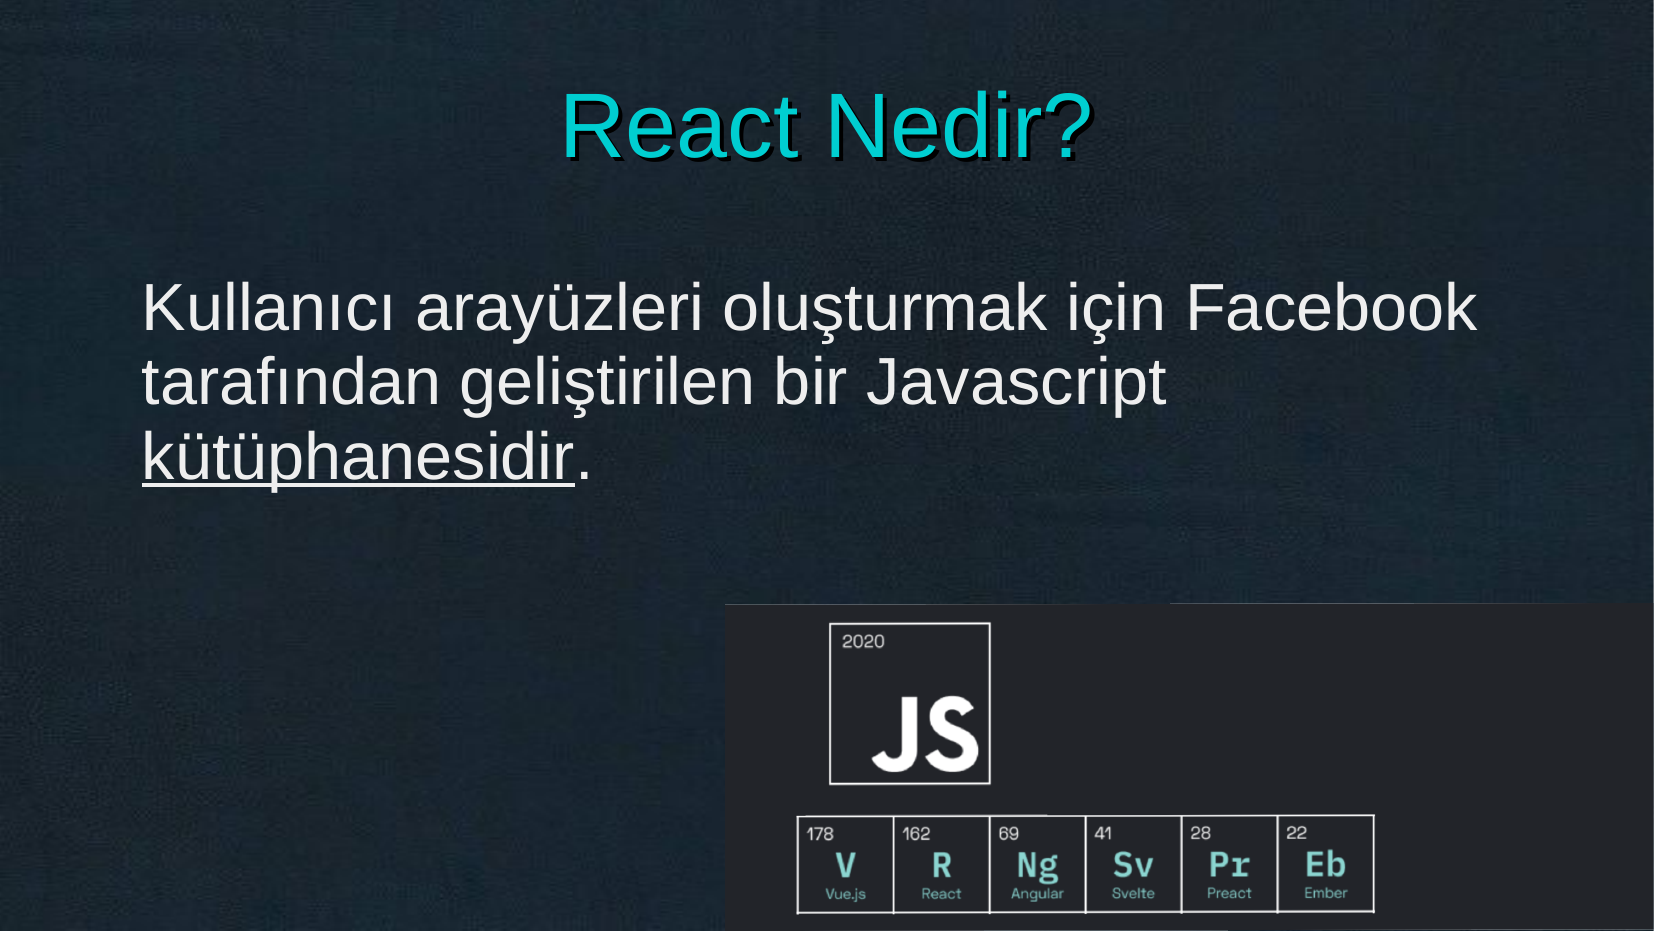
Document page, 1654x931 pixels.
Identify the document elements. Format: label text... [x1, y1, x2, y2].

title React Nedir? [82, 74, 1571, 165]
picture [0, 0, 1654, 931]
list Kullanıcı arayüzleri oluşturmak için Facebook tarafından geliştirilen bir Javascript kütüphanesidir. [70, 165, 1571, 603]
